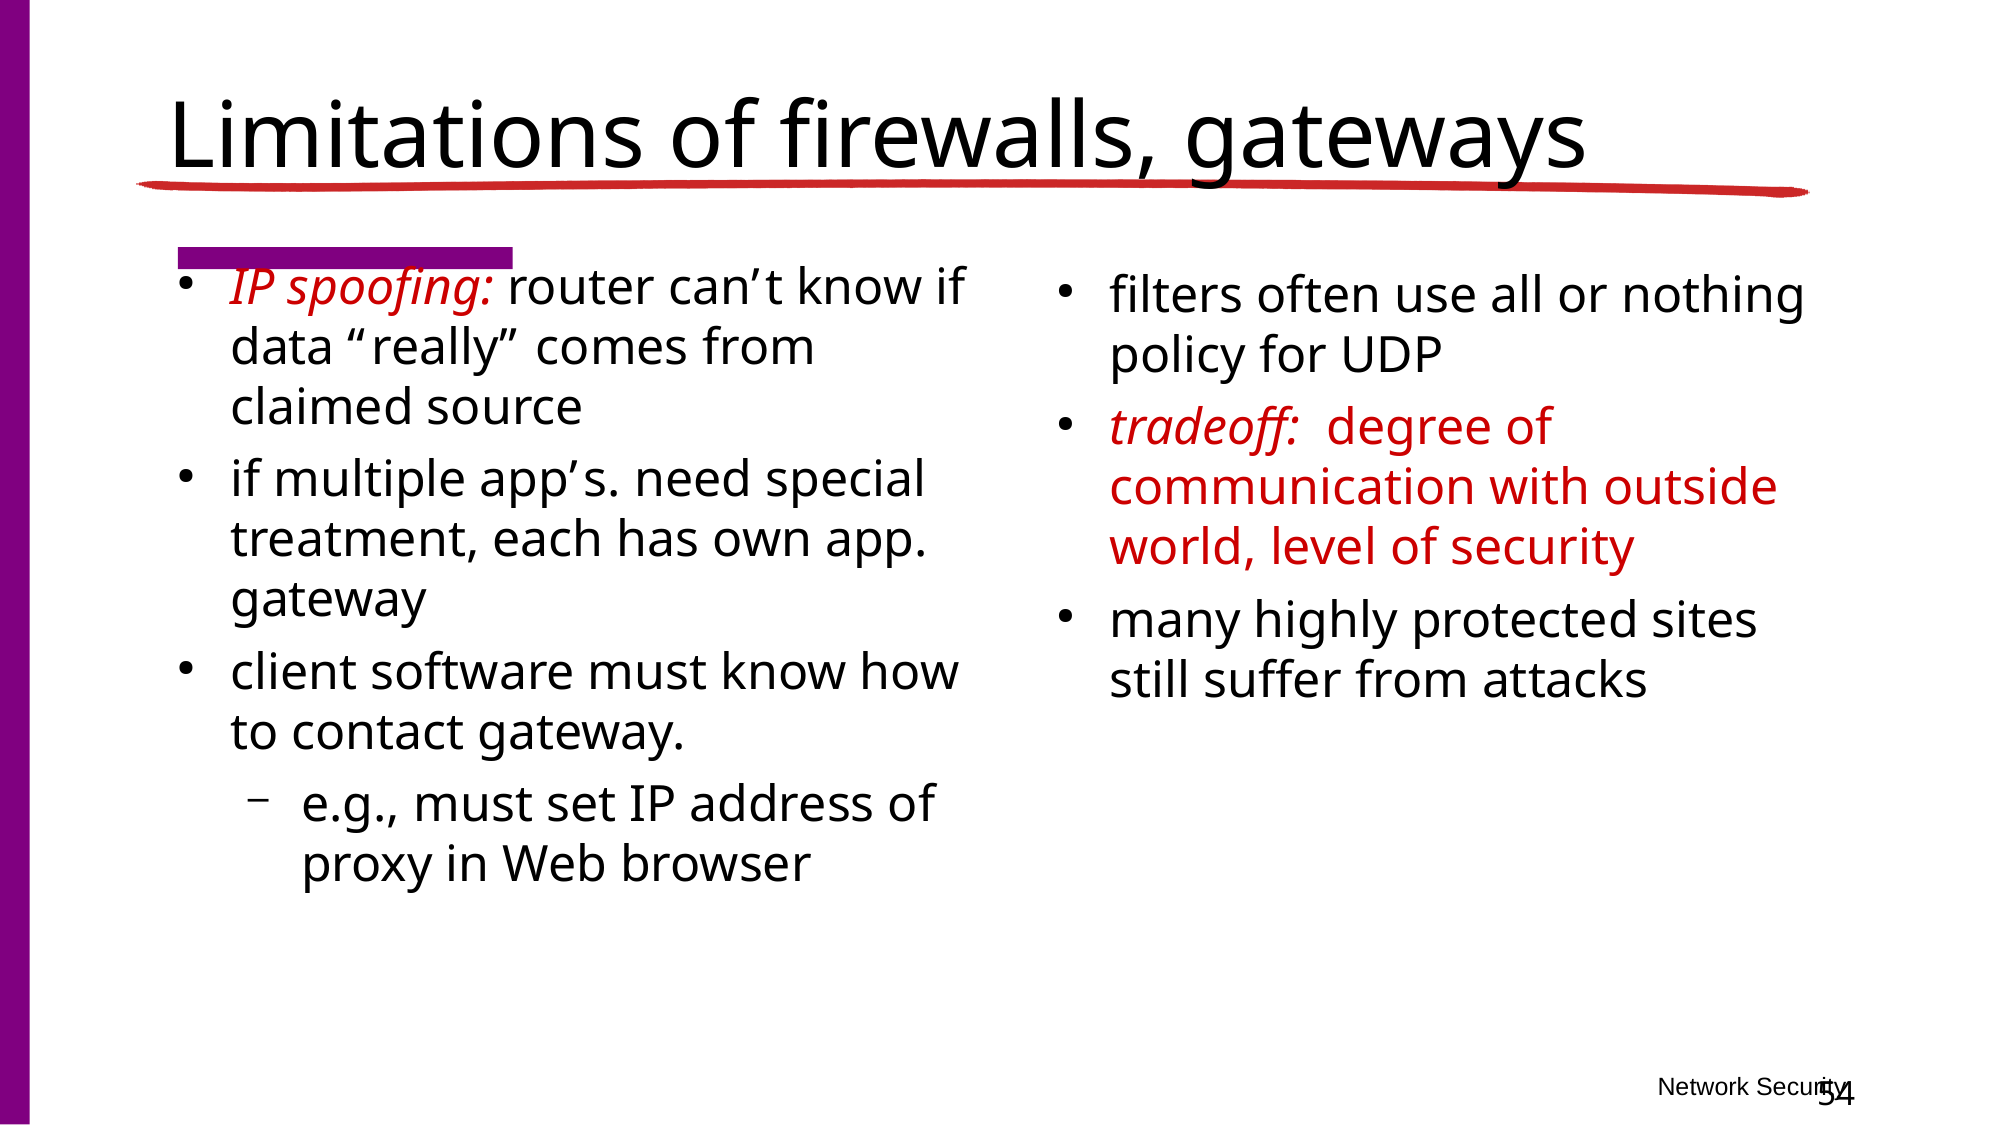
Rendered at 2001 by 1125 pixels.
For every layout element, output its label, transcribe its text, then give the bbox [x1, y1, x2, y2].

list filters often use all or nothing policy for UDP tradeoff: degree of communication with outside world, level of security many highly protected sites still suffer from attacks [1023, 254, 1858, 1018]
title Limitations of firewalls, gateways [116, 37, 1874, 225]
list IP spoofing: router can’t know if data “really” comes from claimed source if multiple app’s. need special treatment, each has own app. gateway client software must know how to contact gateway. e.g., must set IP address of proxy in Web browser [144, 246, 994, 1010]
text_box Network Security [1016, 1062, 1862, 1114]
